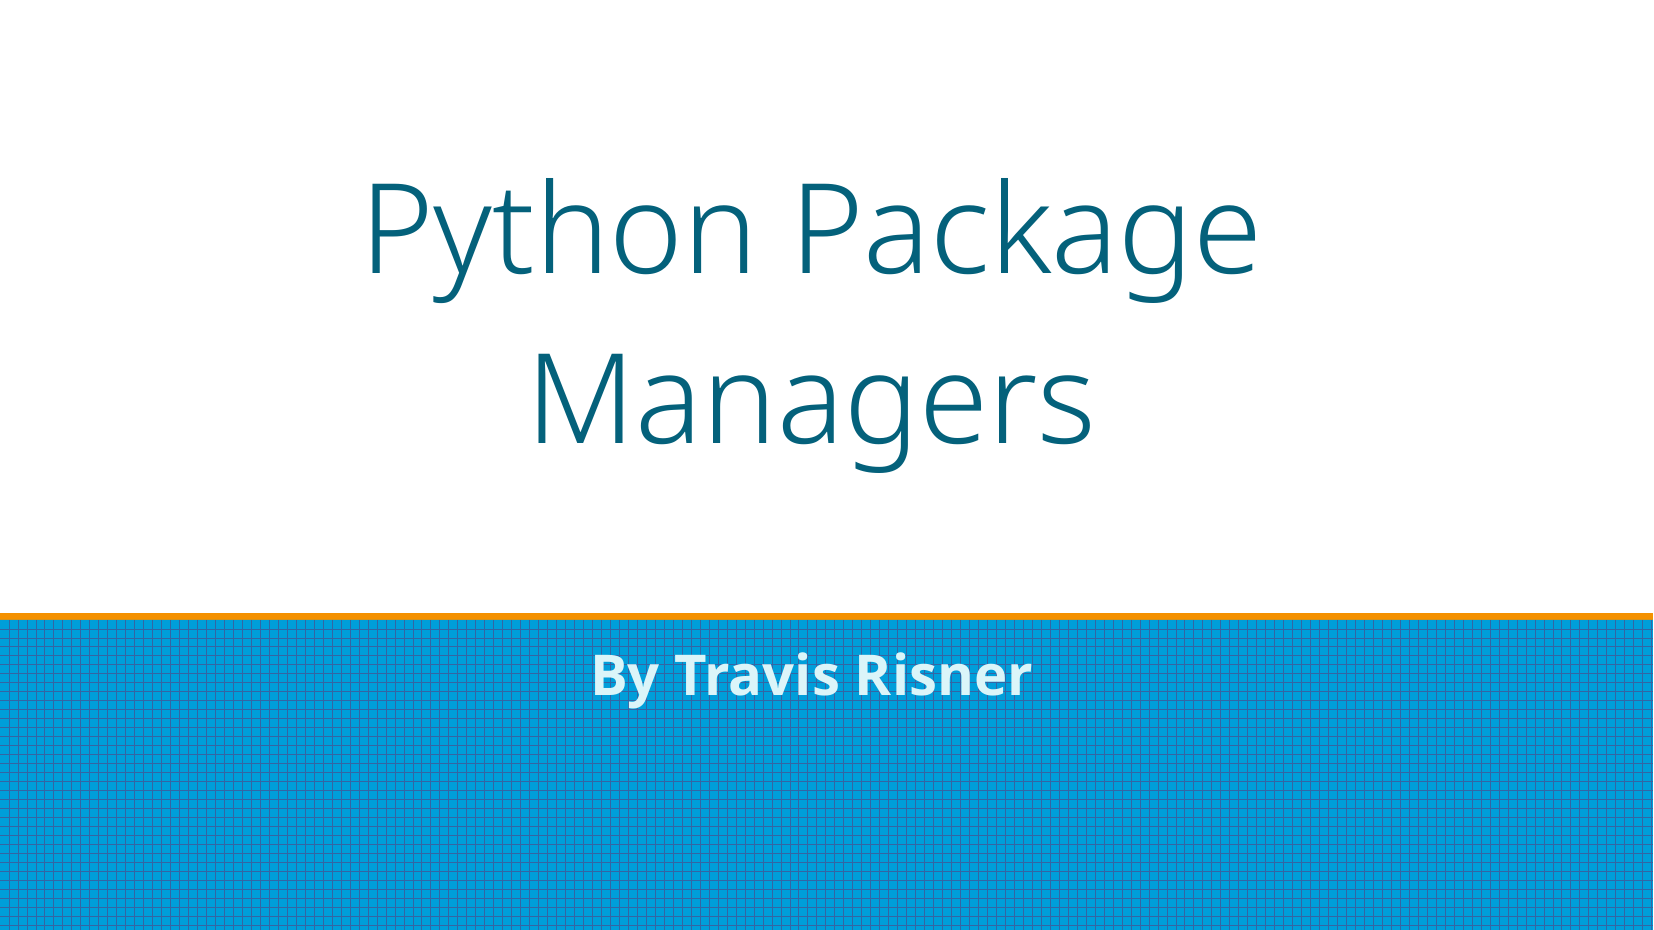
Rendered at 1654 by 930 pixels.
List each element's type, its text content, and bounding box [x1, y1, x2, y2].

title Python Package Managers [73, 44, 1550, 576]
subtitle By Travis Risner [73, 634, 1550, 827]
